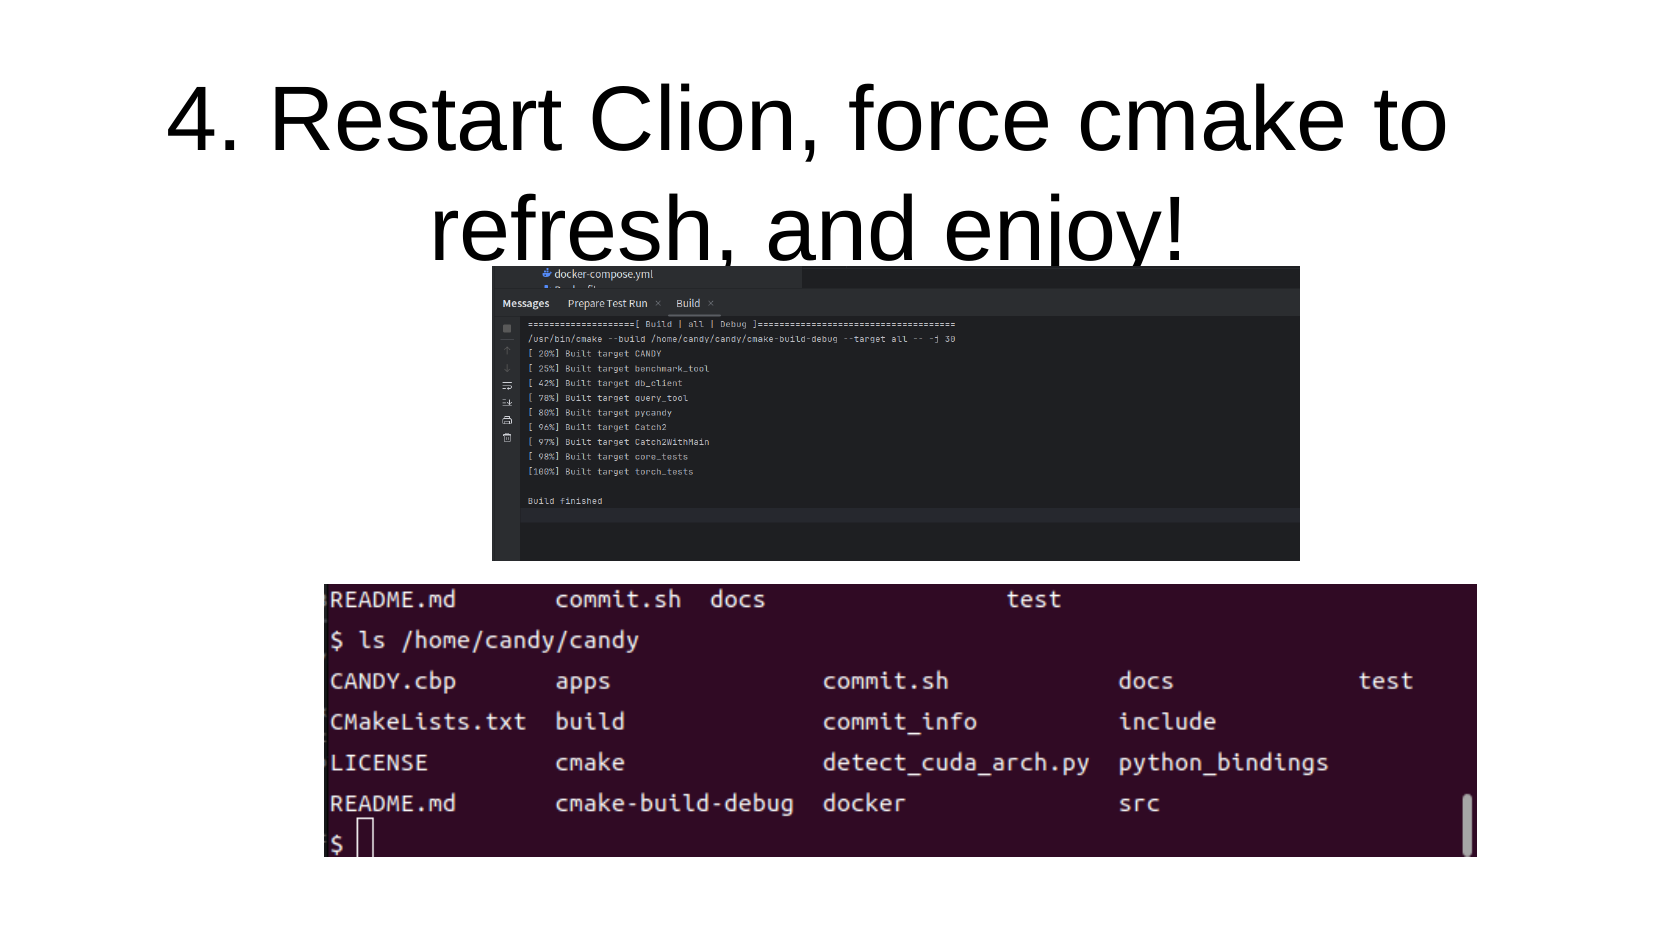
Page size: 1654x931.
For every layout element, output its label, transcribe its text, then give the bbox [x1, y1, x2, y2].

picture [324, 584, 1477, 857]
title 4. Restart Clion, force cmake to refresh, and enjoy! [23, 59, 1595, 269]
picture [492, 266, 1300, 562]
